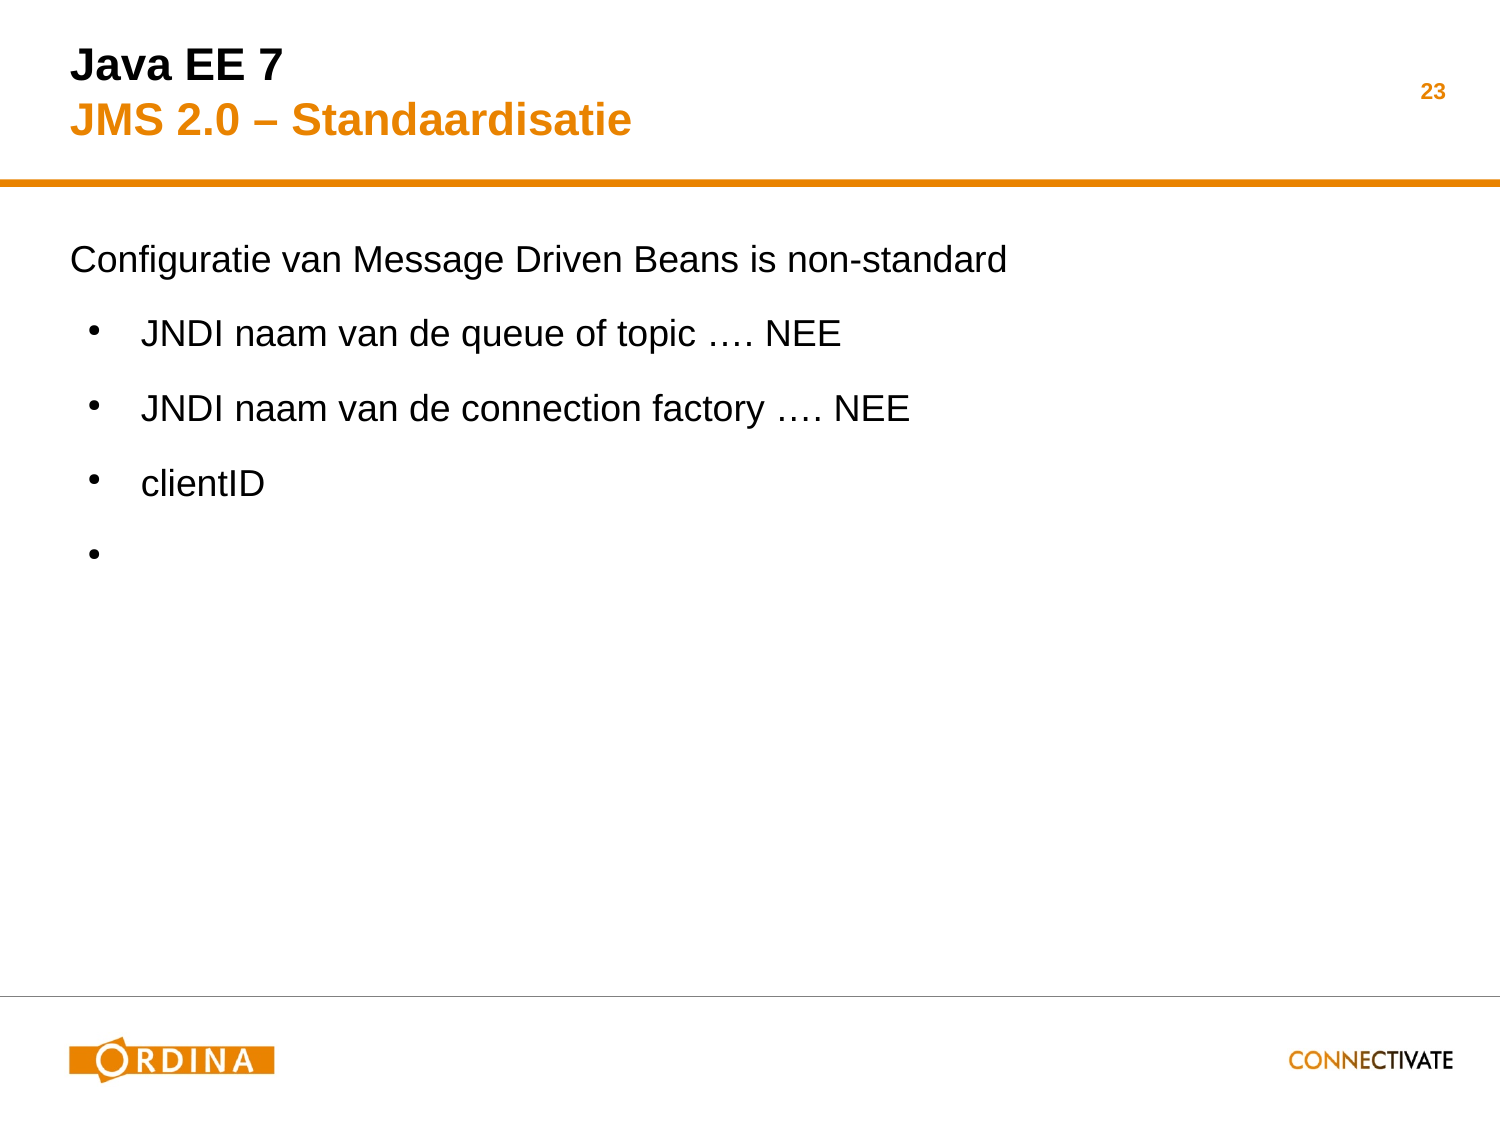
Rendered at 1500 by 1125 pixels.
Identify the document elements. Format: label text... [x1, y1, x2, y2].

picture [64, 1032, 279, 1087]
list Configuratie van Message Driven Beans is non-standard JNDI naam van de queue of topic …. NEE JNDI naam van de connection factory …. NEE clientID [54, 227, 1462, 979]
title Java EE 7 JMS 2.0 – Standaardisatie [54, 0, 1397, 180]
picture [1287, 1048, 1455, 1071]
slide_number <number> [1397, 69, 1462, 121]
